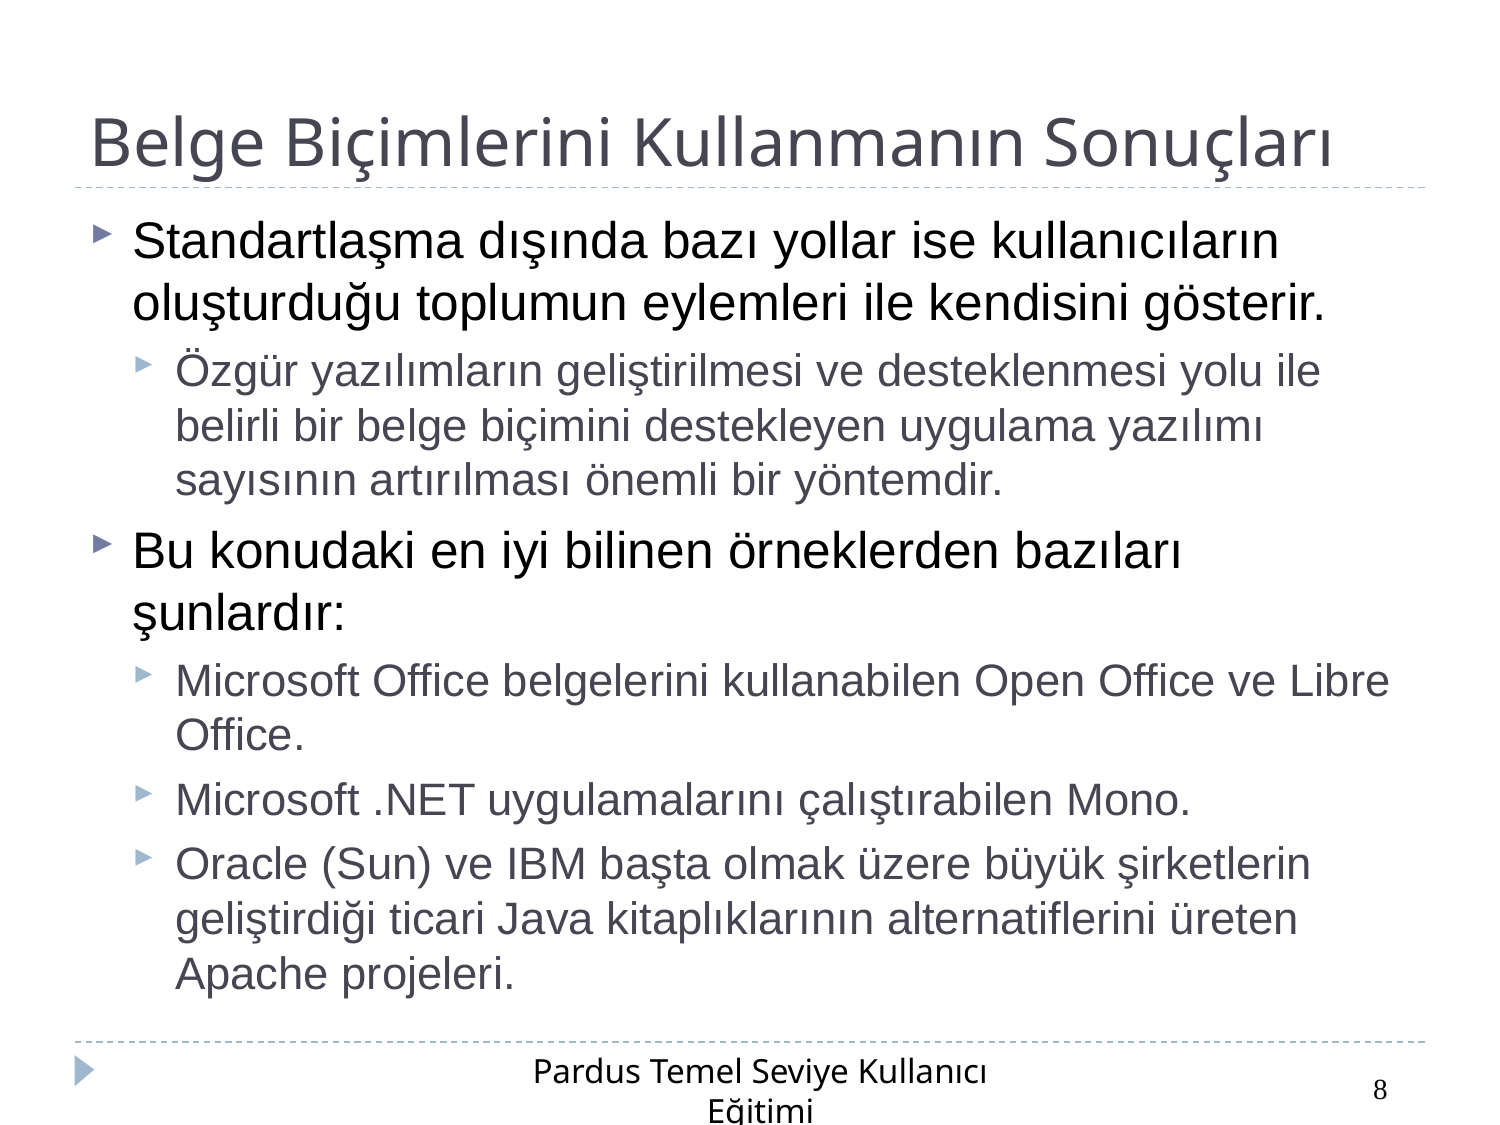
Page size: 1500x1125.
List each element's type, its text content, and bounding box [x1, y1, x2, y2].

title Belge Biçimlerini Kullanmanın Sonuçları [75, 24, 1425, 188]
list Standartlaşma dışında bazı yollar ise kullanıcıların oluşturduğu toplumun eylemleri ile kendisini gösterir. Özgür yazılımların geliştirilmesi ve desteklenmesi yolu ile belirli bir belge biçimini destekleyen uygulama yazılımı sayısının artırılması önemli bir yöntemdir. Bu konudaki en iyi bilinen örneklerden bazıları şunlardır: Microsoft Office belgelerini kullanabilen Open Office ve Libre Office. Microsoft .NET uygulamalarını çalıştırabilen Mono. Oracle (Sun) ve IBM başta olmak üzere büyük şirketlerin geliştirdiği ticari Java kitaplıklarının alternatiflerini üreten Apache projeleri. [75, 200, 1425, 1010]
